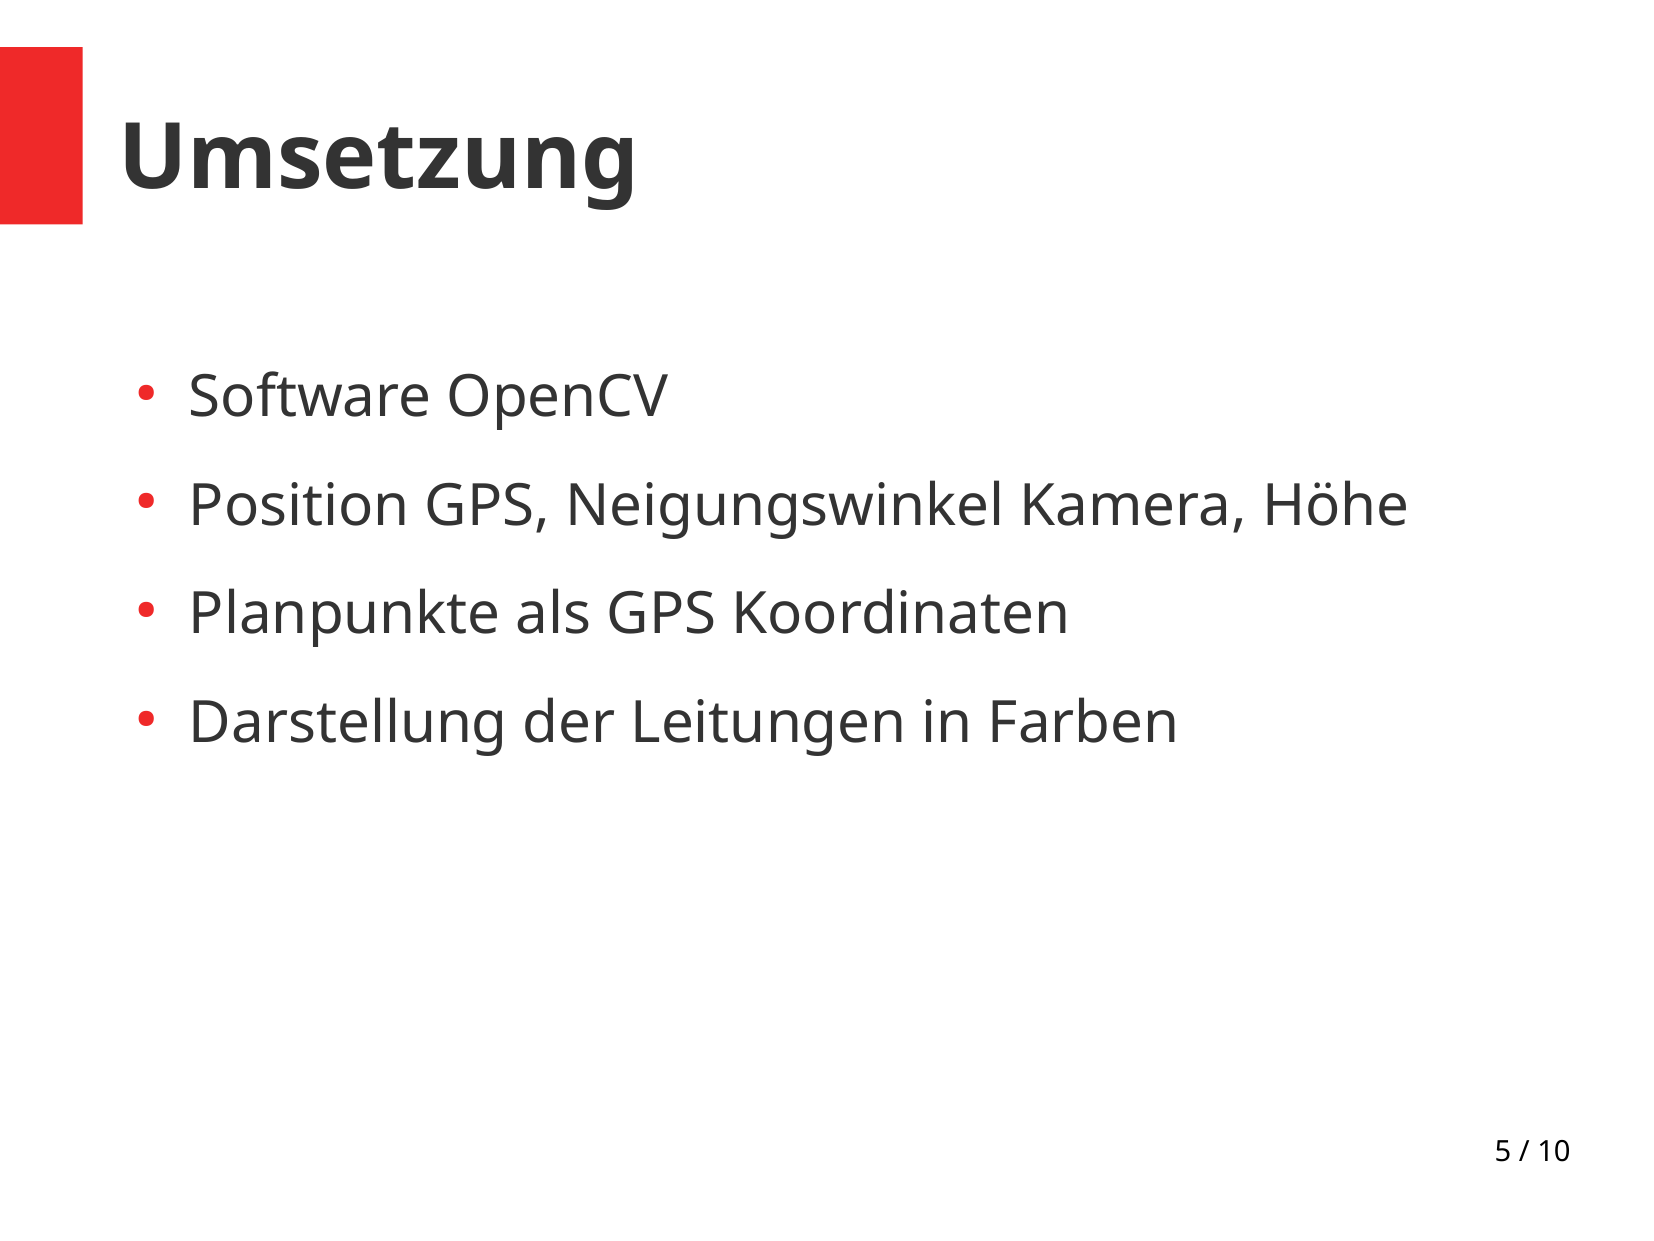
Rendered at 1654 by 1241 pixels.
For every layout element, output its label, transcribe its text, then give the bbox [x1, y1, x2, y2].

list Software OpenCV Position GPS, Neigungswinkel Kamera, Höhe Planpunkte als GPS Koordinaten Darstellung der Leitungen in Farben [118, 354, 1536, 1074]
title Umsetzung [118, 49, 1571, 257]
